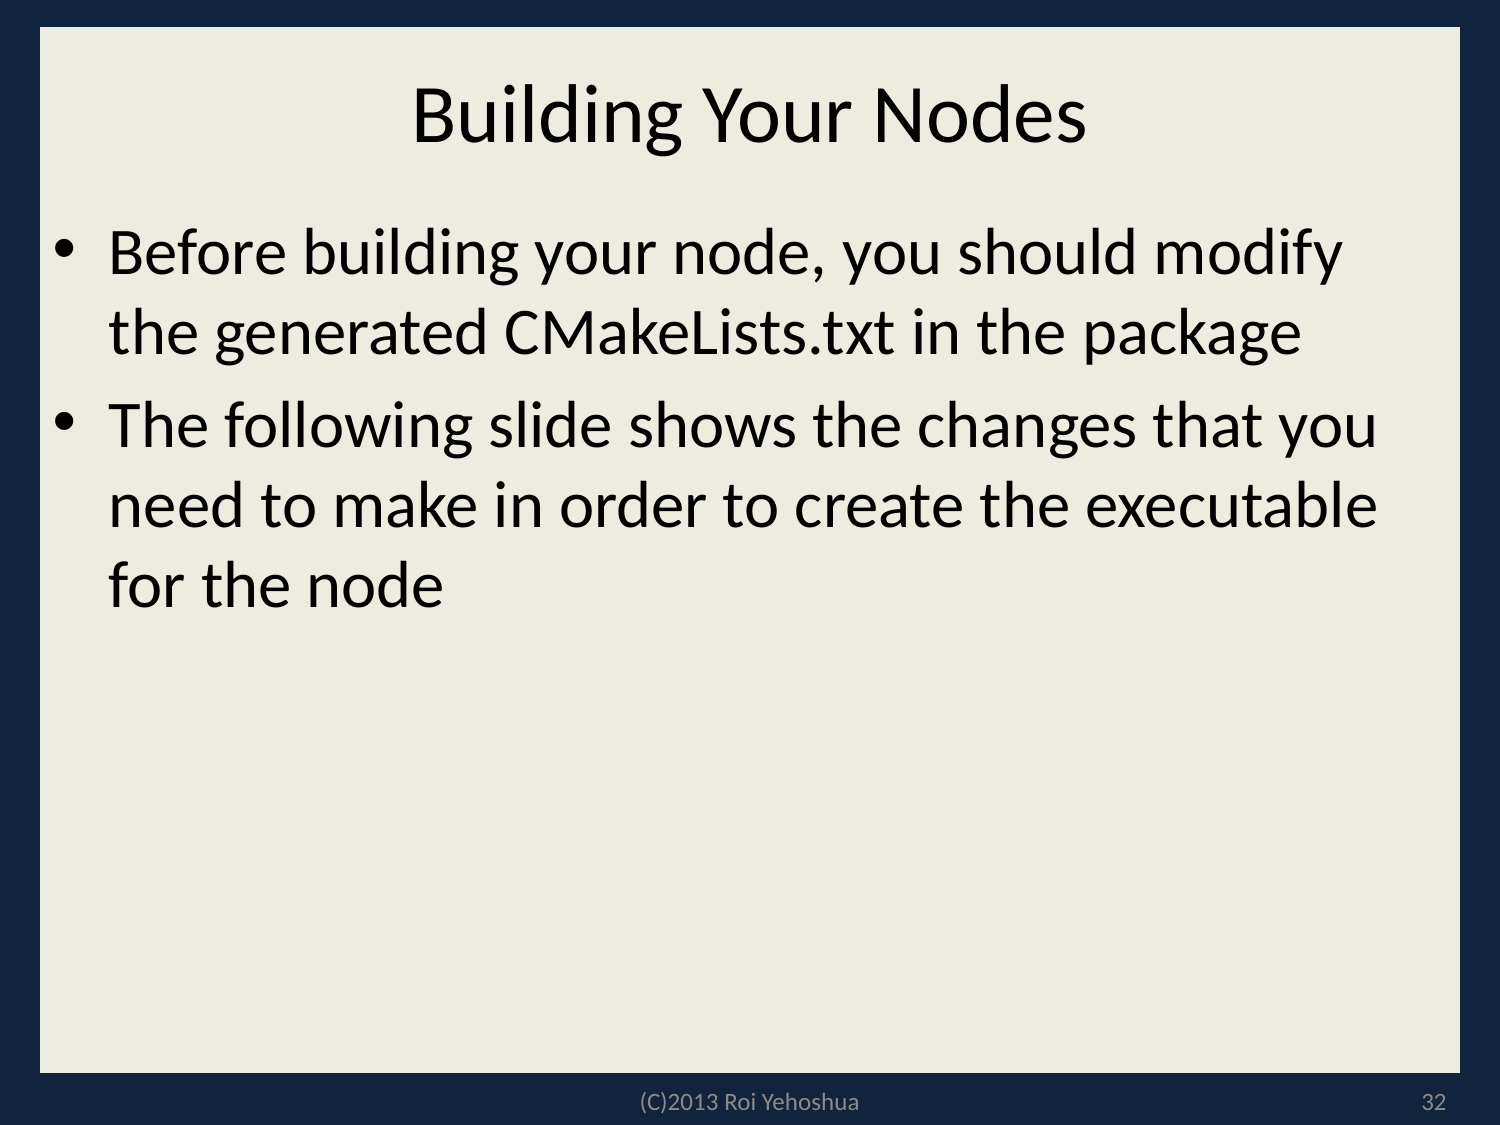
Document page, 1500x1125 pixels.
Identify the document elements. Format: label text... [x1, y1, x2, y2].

footer (C)2013 Roi Yehoshua [512, 1074, 988, 1125]
title Building Your Nodes [37, 31, 1463, 188]
slide_number <number> [1111, 1080, 1462, 1125]
list Before building your node, you should modify the generated CMakeLists.txt in the package The following slide shows the changes that you need to make in order to create the executable for the node [37, 200, 1463, 1080]
